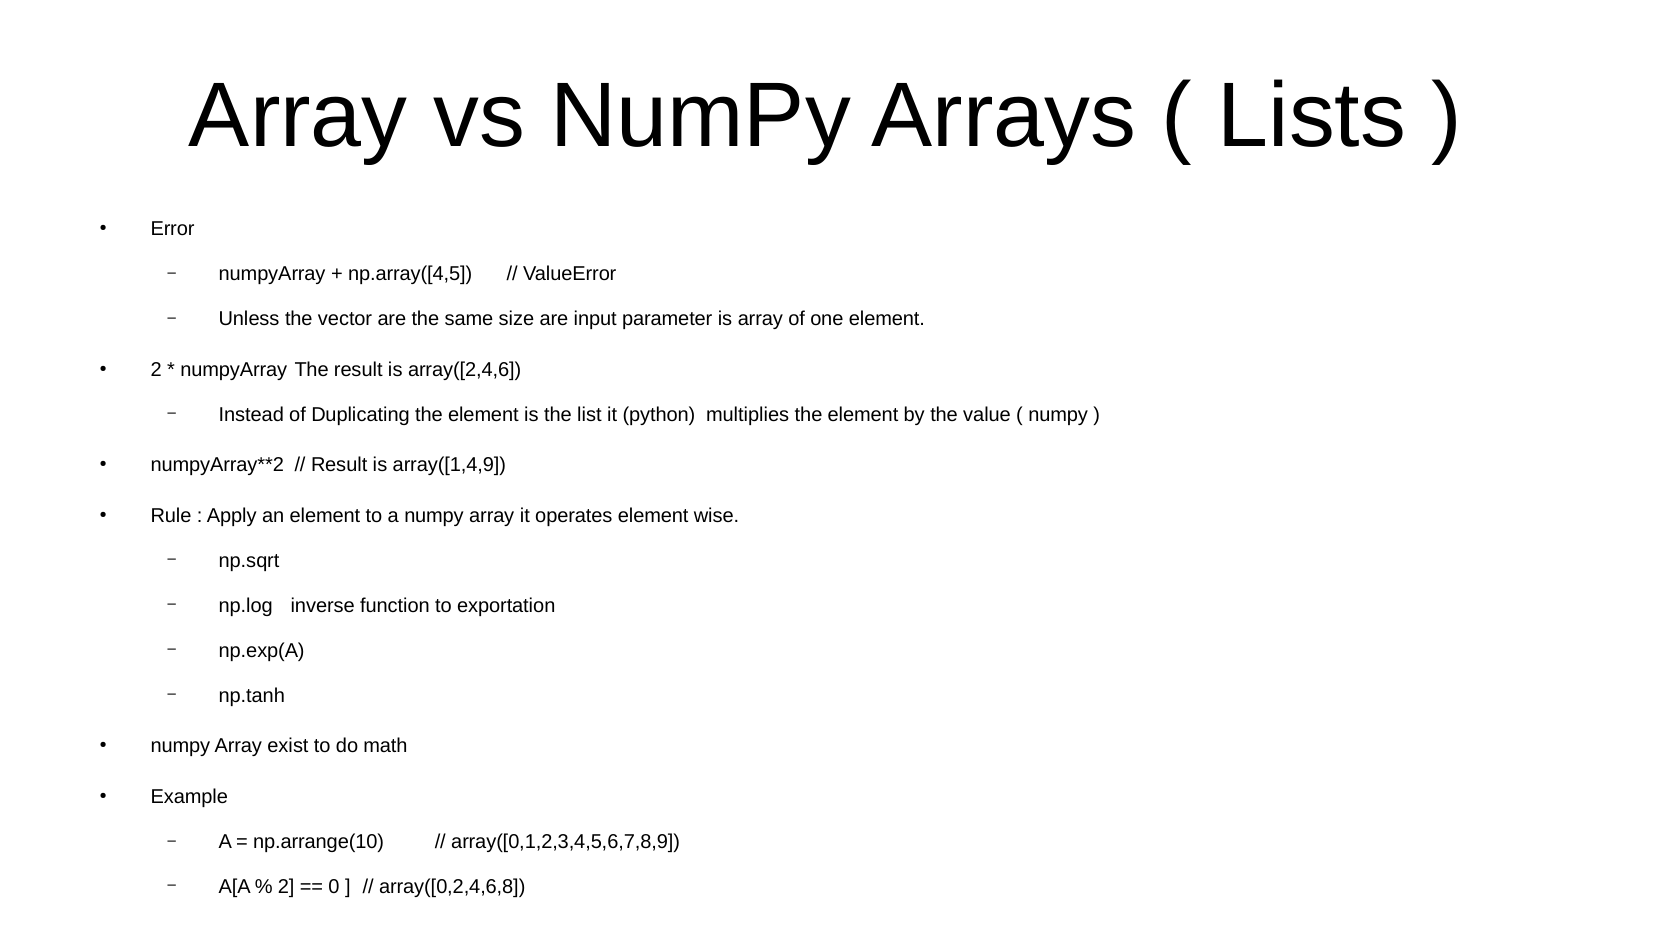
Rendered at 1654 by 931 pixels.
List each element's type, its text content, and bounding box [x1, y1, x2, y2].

list Error numpyArray + np.array([4,5]) // ValueError Unless the vector are the same size are input parameter is array of one element. 2 * numpyArray The result is array([2,4,6]) Instead of Duplicating the element is the list it (python) multiplies the element by the value ( numpy ) numpyArray**2 // Result is array([1,4,9]) Rule : Apply an element to a numpy array it operates element wise. np.sqrt np.log inverse function to exportation np.exp(A) np.tanh numpy Array exist to do math Example A = np.arrange(10) // array([0,1,2,3,4,5,6,7,8,9]) A[A % 2] == 0 ] // array([0,2,4,6,8]) [82, 217, 1636, 901]
title Array vs NumPy Arrays ( Lists ) [82, 37, 1571, 193]
